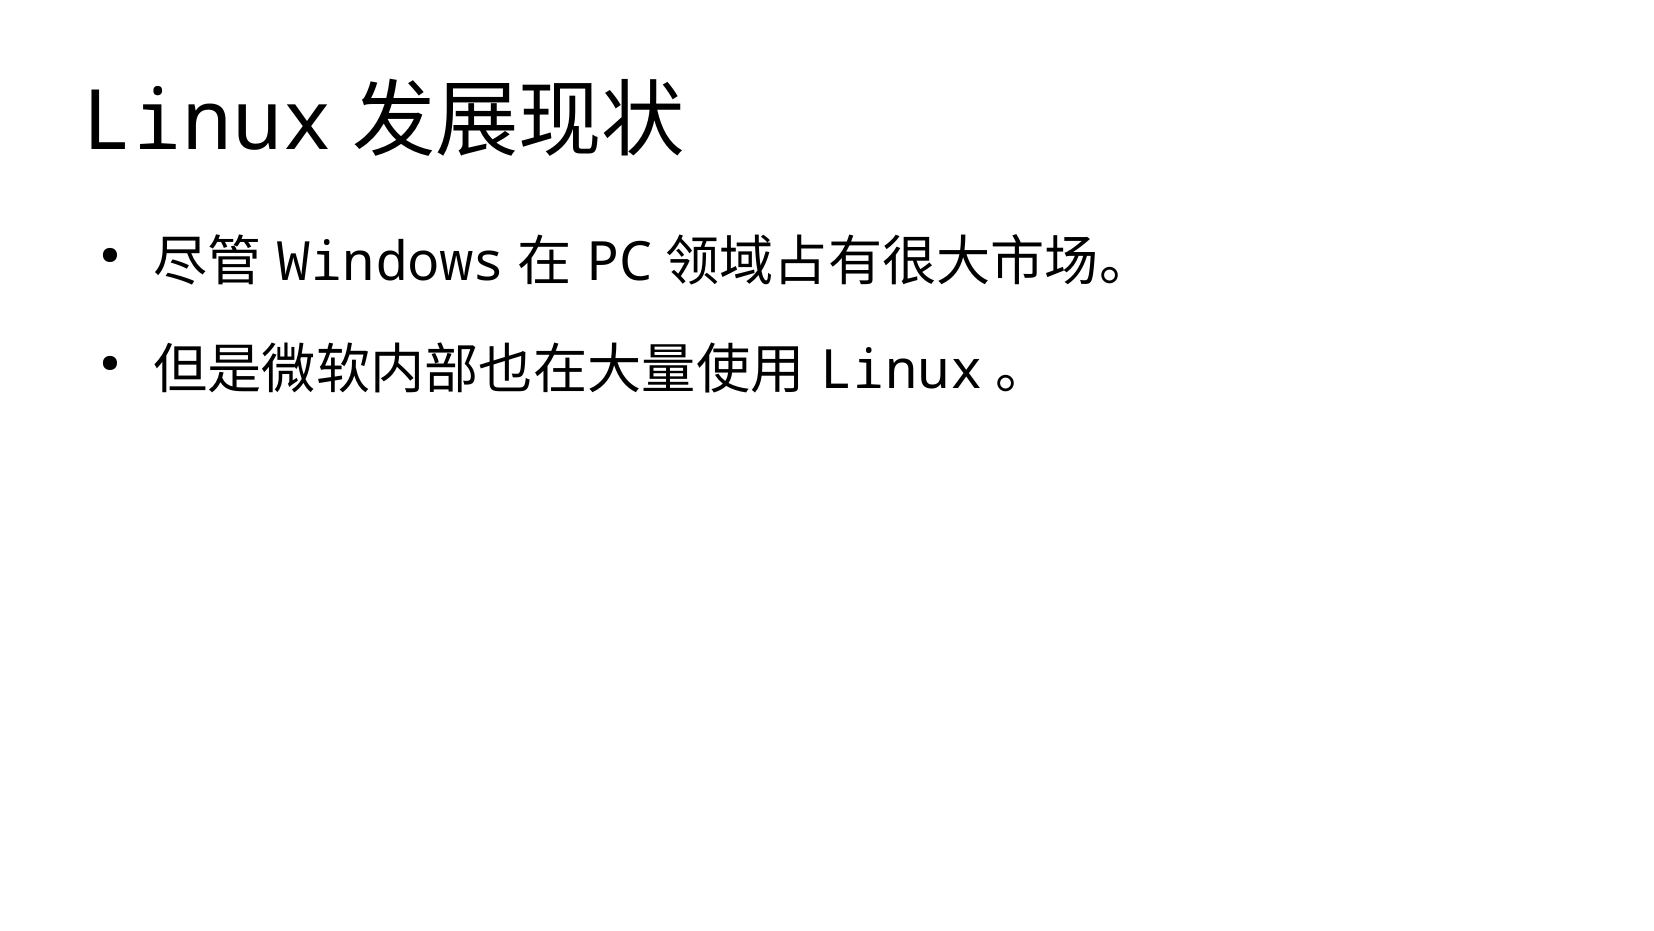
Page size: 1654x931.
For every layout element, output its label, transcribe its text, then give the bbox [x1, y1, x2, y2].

list 尽管Windows在PC领域占有很大市场。 但是微软内部也在大量使用Linux。 [82, 217, 1571, 898]
title Linux发展现状 [82, 37, 1571, 189]
